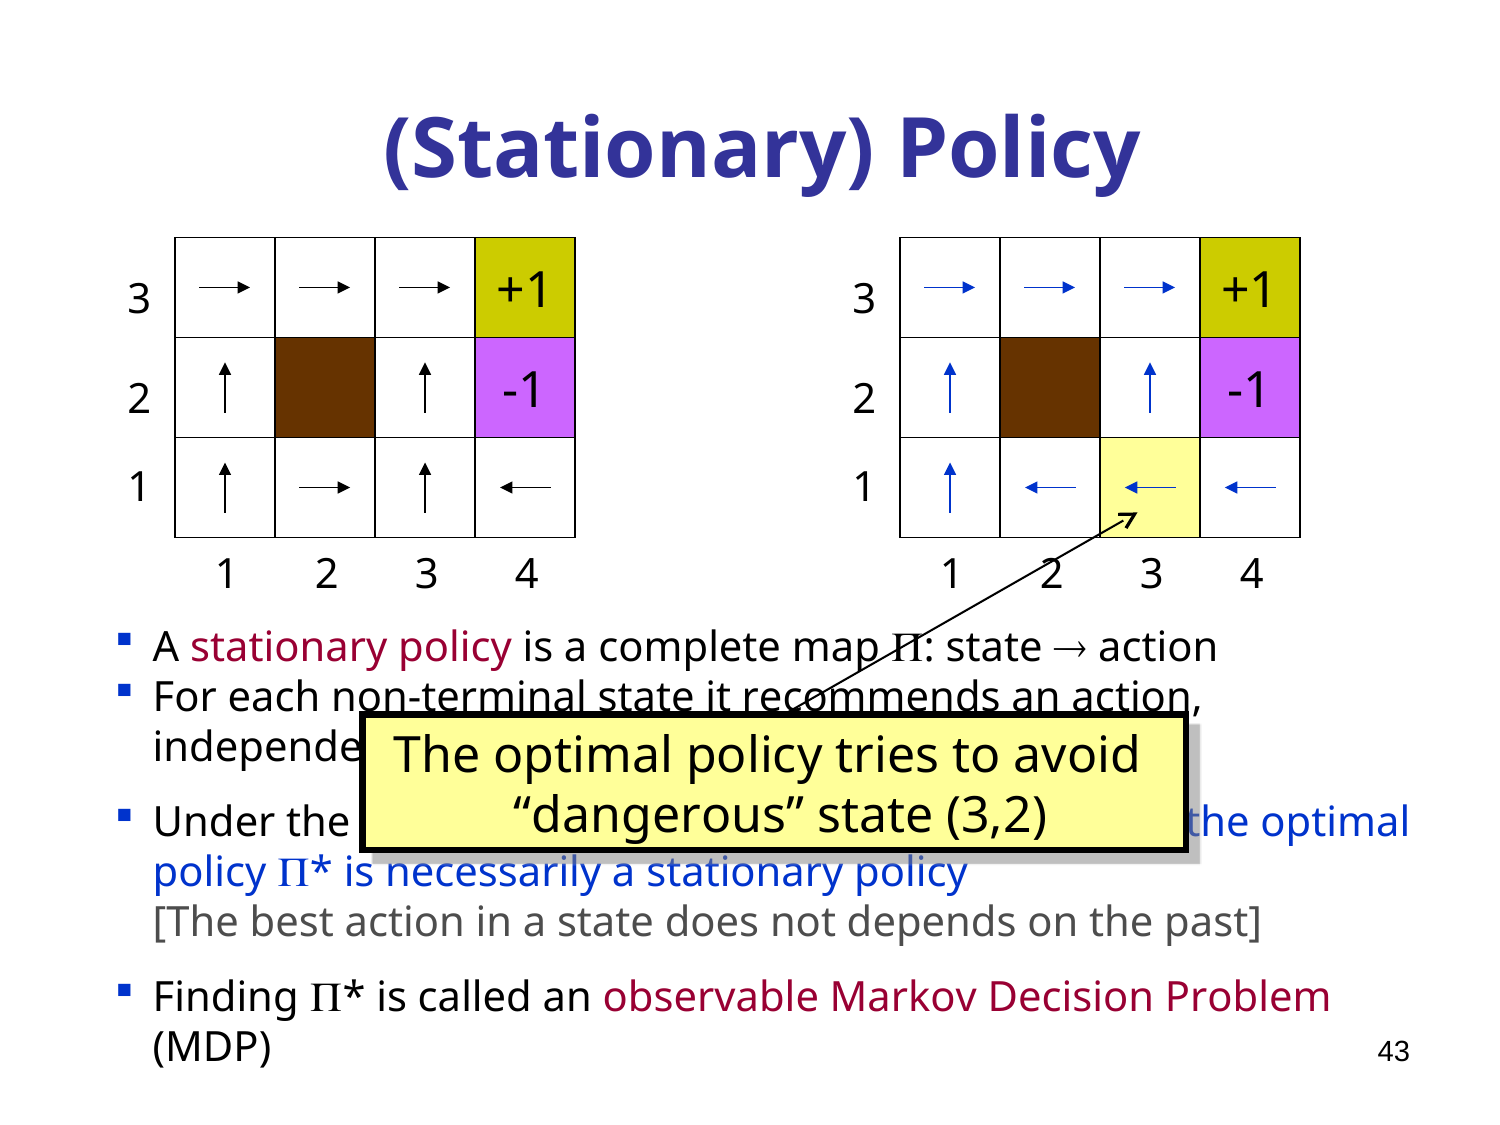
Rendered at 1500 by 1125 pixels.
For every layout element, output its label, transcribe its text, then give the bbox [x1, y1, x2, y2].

text_box 2 [112, 364, 167, 430]
title (Stationary) Policy [99, 49, 1425, 238]
text_box 3 [837, 264, 892, 330]
text_box -1 [474, 337, 576, 438]
text_box 3 [399, 539, 454, 605]
text_box 1 [925, 539, 979, 605]
text_box [1101, 438, 1199, 537]
text_box 1 [837, 451, 892, 518]
text_box [999, 337, 1100, 438]
text_box 3 [112, 264, 167, 330]
text_box The optimal policy tries to avoid “dangerous” state (3,2) [362, 714, 1186, 850]
text_box <number> [1074, 1024, 1426, 1103]
text_box +1 [474, 237, 576, 337]
text_box 2 [1025, 539, 1079, 605]
text_box [274, 337, 375, 438]
text_box 1 [112, 451, 167, 518]
text_box 4 [500, 539, 554, 605]
text_box -1 [1199, 337, 1300, 438]
text_box 1 [200, 539, 254, 605]
text_box 2 [300, 539, 354, 605]
text_box 4 [1225, 539, 1279, 605]
text_box 2 [837, 364, 892, 430]
text_box 3 [1125, 539, 1179, 605]
text_box A stationary policy is a complete map : state  action For each non-terminal state it recommends an action, independent of when and how the state is reached Under the Markov and infinite horizon assumptions, the optimal policy * is necessarily a stationary policy [The best action in a state does not depends on the past] Finding * is called an observable Markov Decision Problem (MDP) [99, 612, 1463, 1079]
text_box +1 [1199, 237, 1300, 337]
